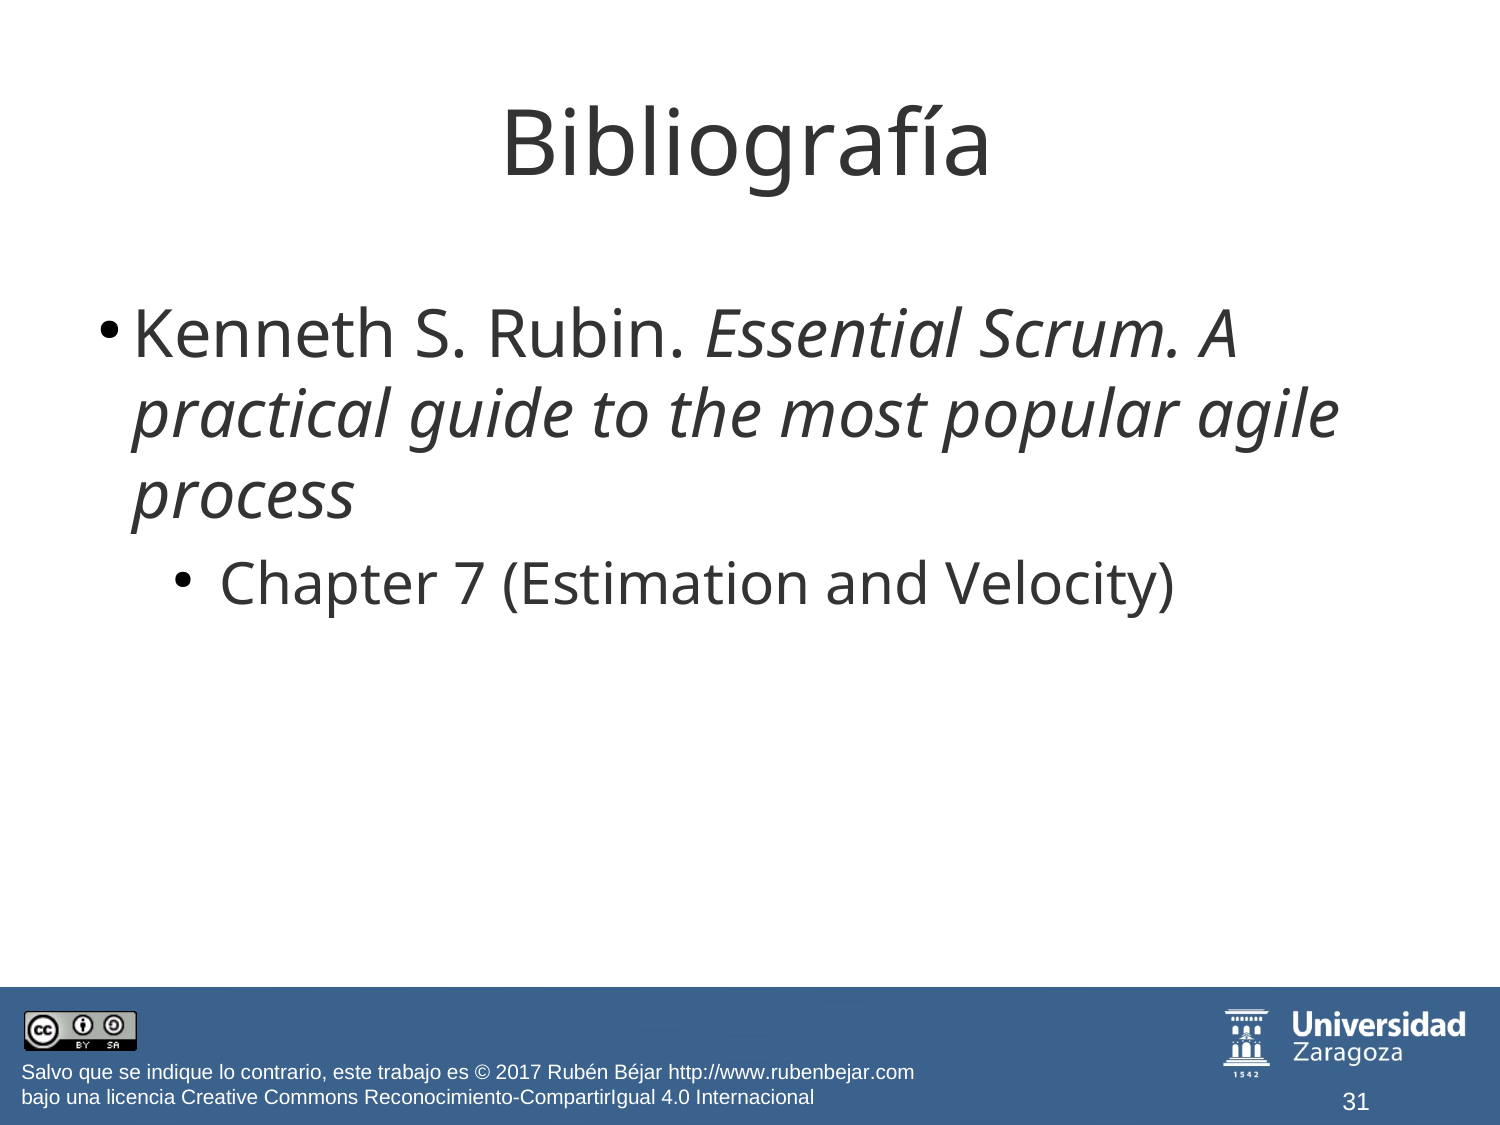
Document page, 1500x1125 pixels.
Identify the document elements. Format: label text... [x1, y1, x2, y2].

picture [0, 987, 1500, 1125]
title Bibliografía [74, 21, 1420, 257]
list Kenneth S. Rubin. Essential Scrum. A practical guide to the most popular agile process Chapter 7 (Estimation and Velocity) [82, 283, 1418, 957]
